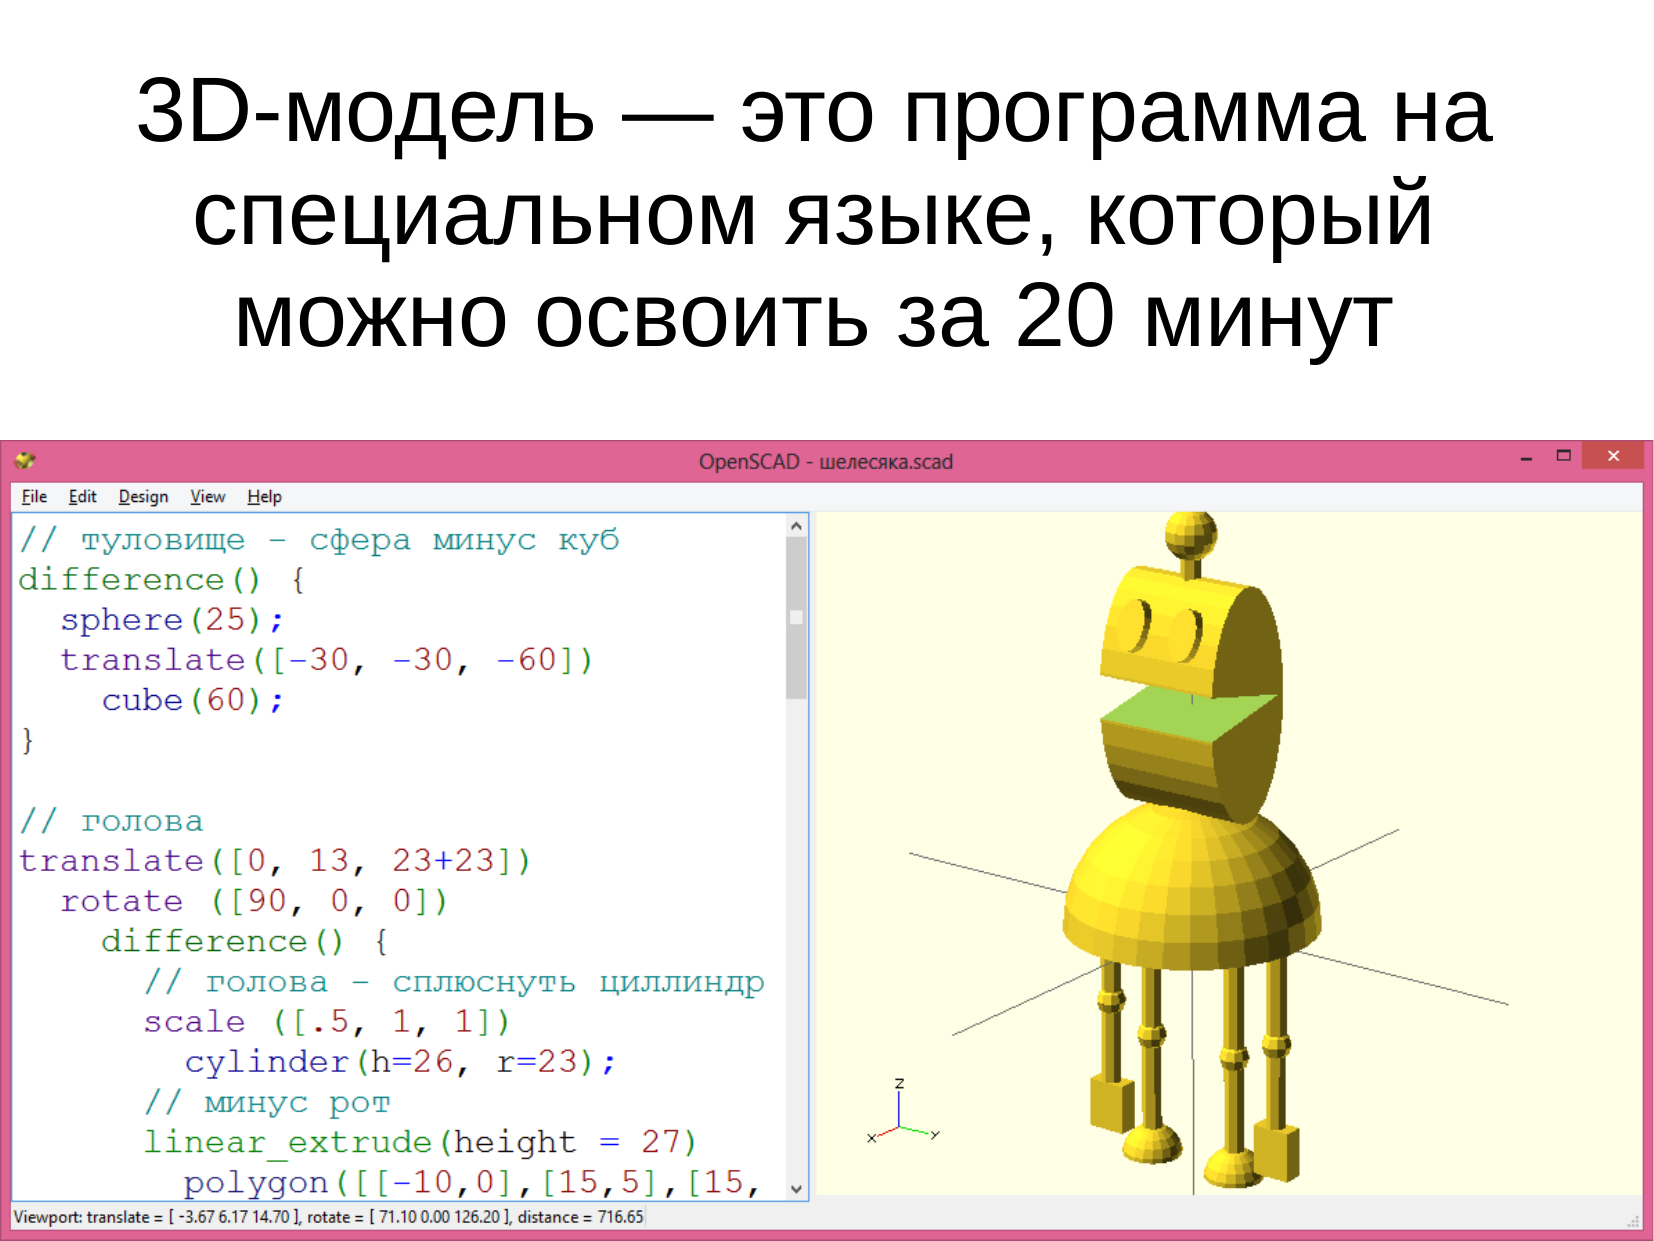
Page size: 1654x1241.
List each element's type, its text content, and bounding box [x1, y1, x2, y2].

picture [0, 440, 1654, 1241]
title 3D-модель — это программа на специальном языке, который можно освоить за 20 минут [70, 58, 1560, 367]
